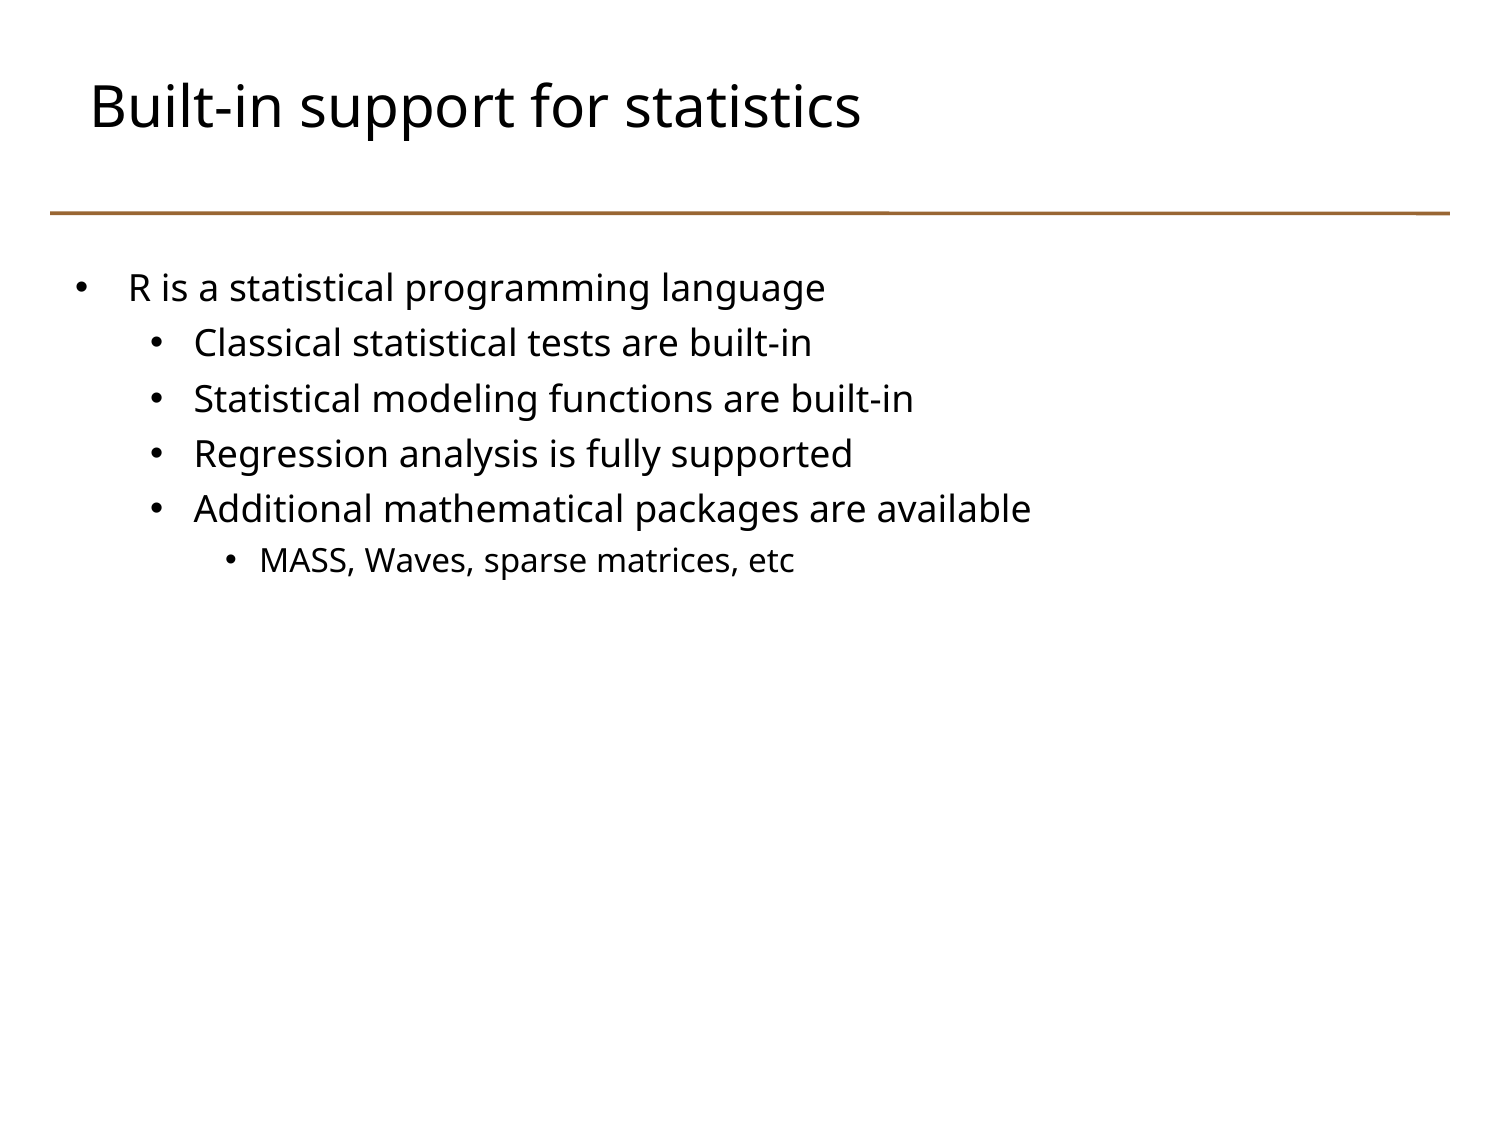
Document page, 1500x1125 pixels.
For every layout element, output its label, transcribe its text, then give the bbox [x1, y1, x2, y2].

text_box Built-in support for statistics [75, 44, 1425, 233]
text_box R is a statistical programming language Classical statistical tests are built-in Statistical modeling functions are built-in Regression analysis is fully supported Additional mathematical packages are available MASS, Waves, sparse matrices, etc [75, 263, 1425, 1006]
